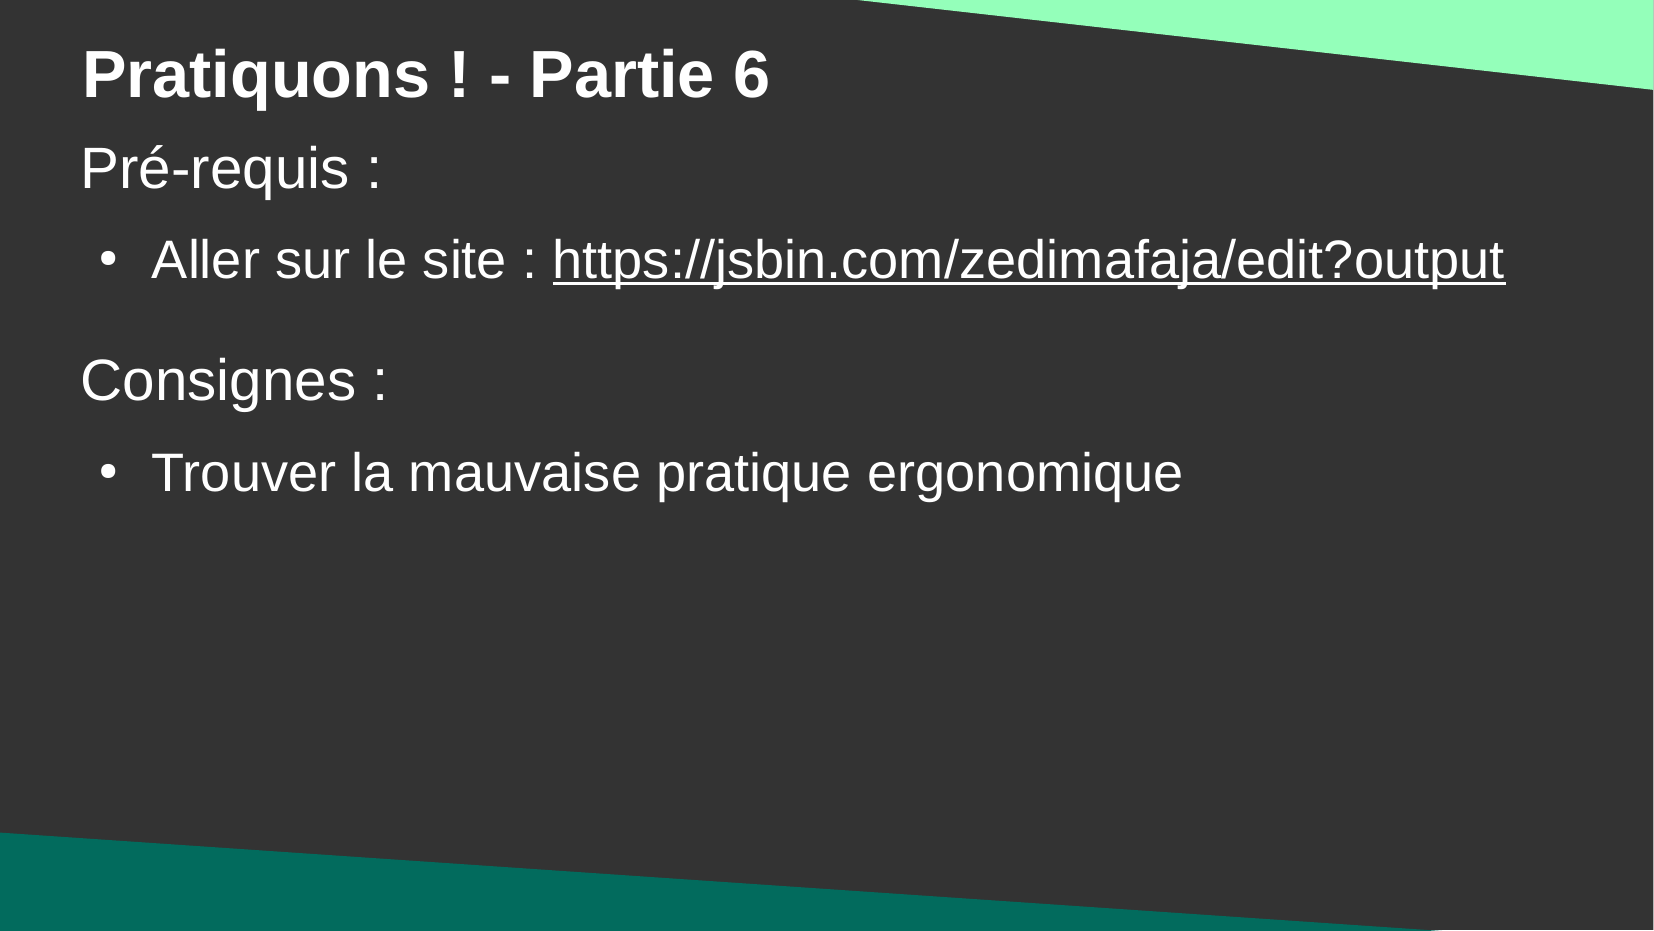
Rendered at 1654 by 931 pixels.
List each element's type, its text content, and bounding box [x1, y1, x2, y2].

list Pré-requis : Aller sur le site : https://jsbin.com/zedimafaja/edit?output [80, 135, 1620, 308]
title Pratiquons ! - Partie 6 [82, 37, 1571, 114]
text_box [857, 0, 1654, 90]
list Consignes : Trouver la mauvaise pratique ergonomique [80, 348, 1620, 508]
